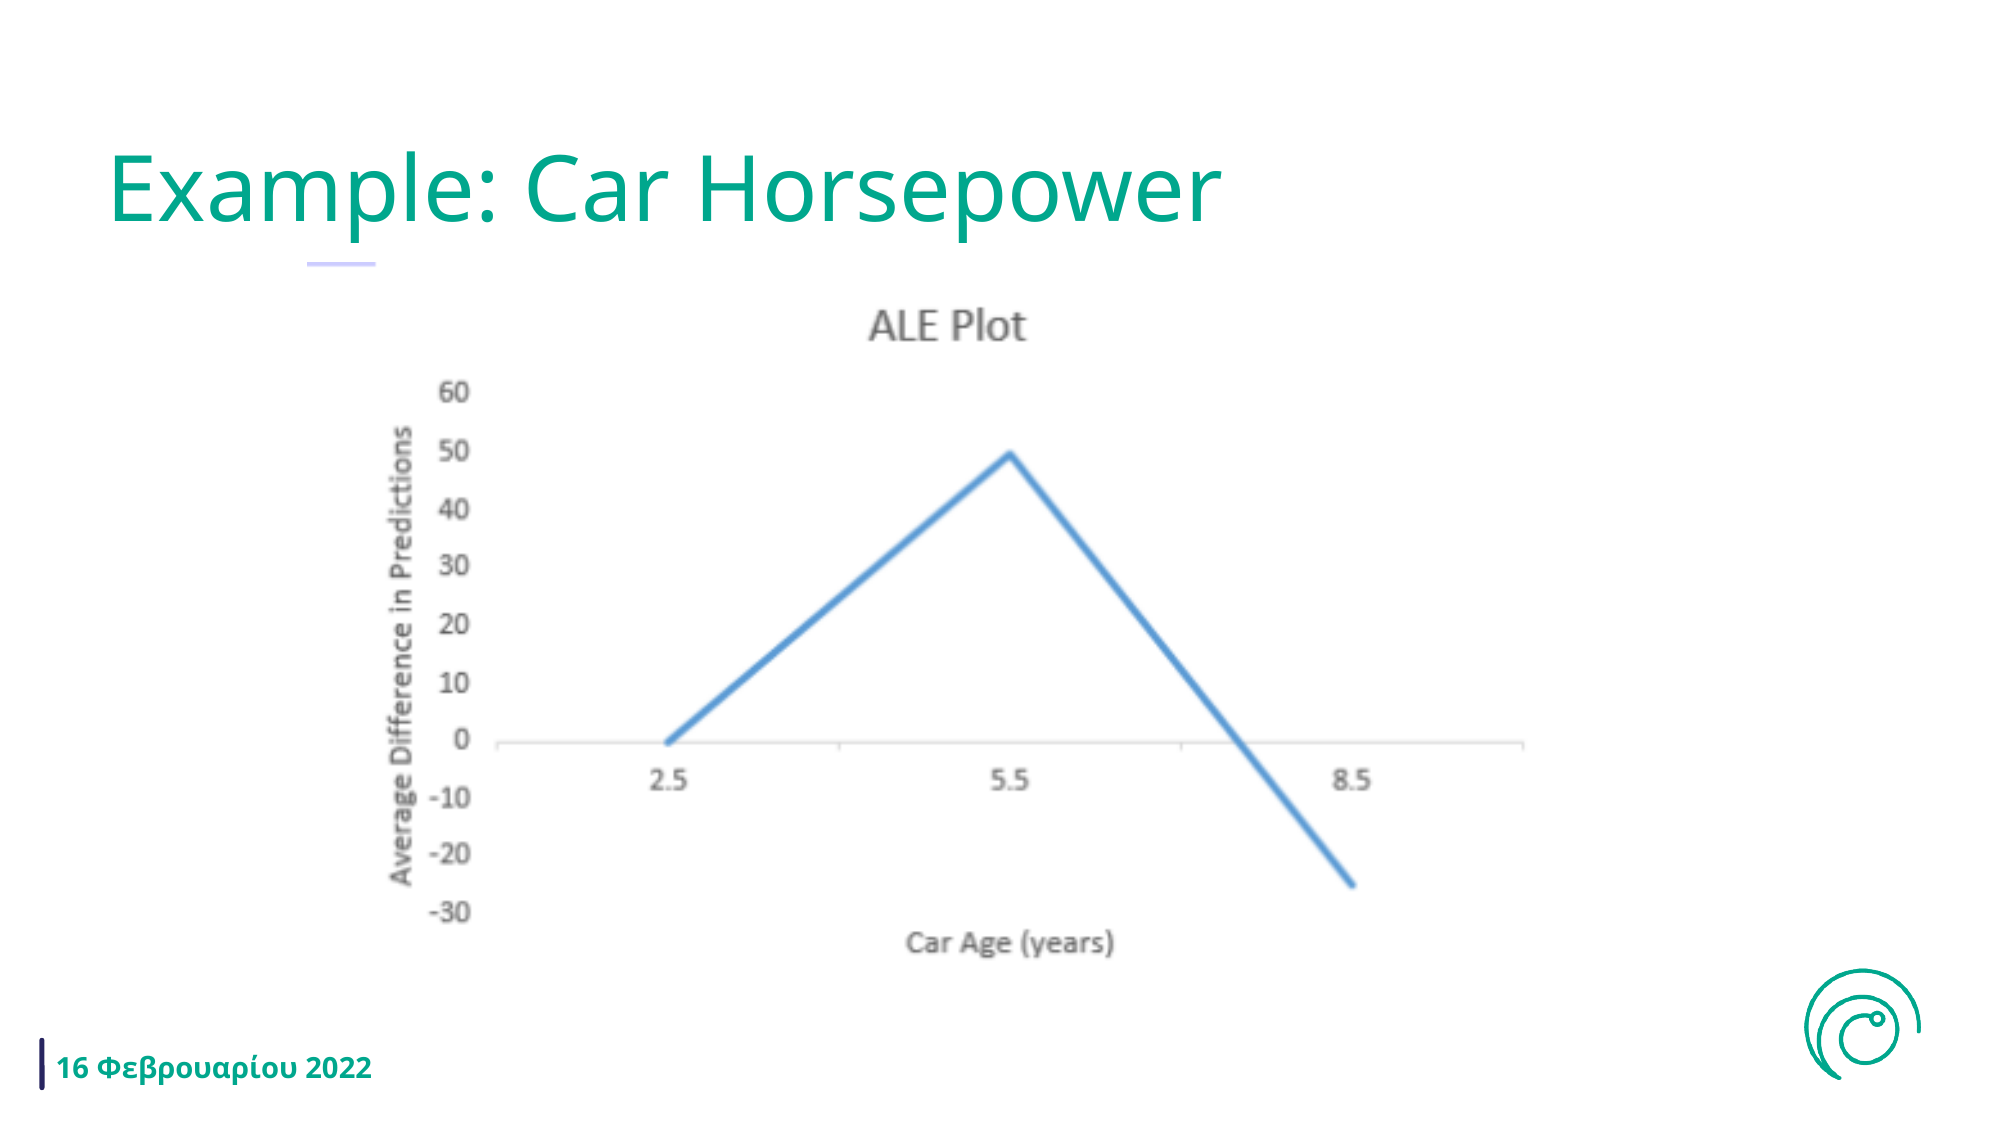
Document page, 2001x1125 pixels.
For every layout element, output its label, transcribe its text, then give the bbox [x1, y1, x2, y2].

title Example: Car Horsepower [91, 82, 1876, 300]
picture [1804, 968, 1921, 1080]
picture [307, 262, 1651, 1002]
